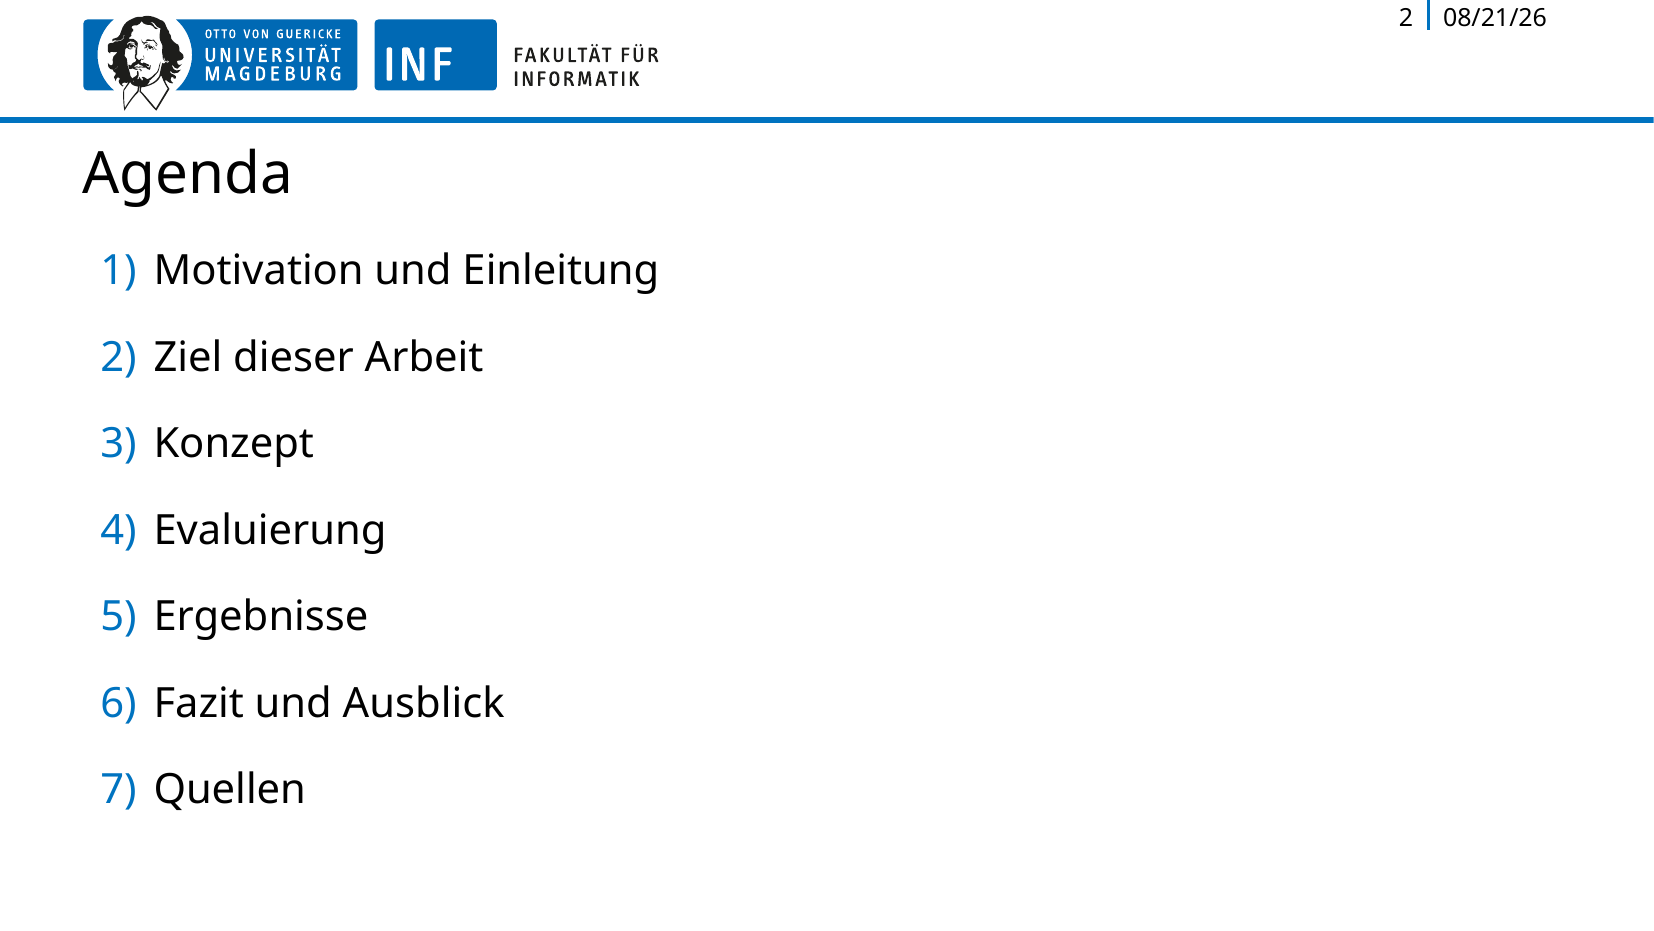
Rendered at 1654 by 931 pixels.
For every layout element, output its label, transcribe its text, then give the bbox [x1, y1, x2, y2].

title Agenda [82, 131, 1571, 211]
list Motivation und Einleitung Ziel dieser Arbeit Konzept Evaluierung Ergebnisse Fazit und Ausblick Quellen [82, 240, 1571, 916]
